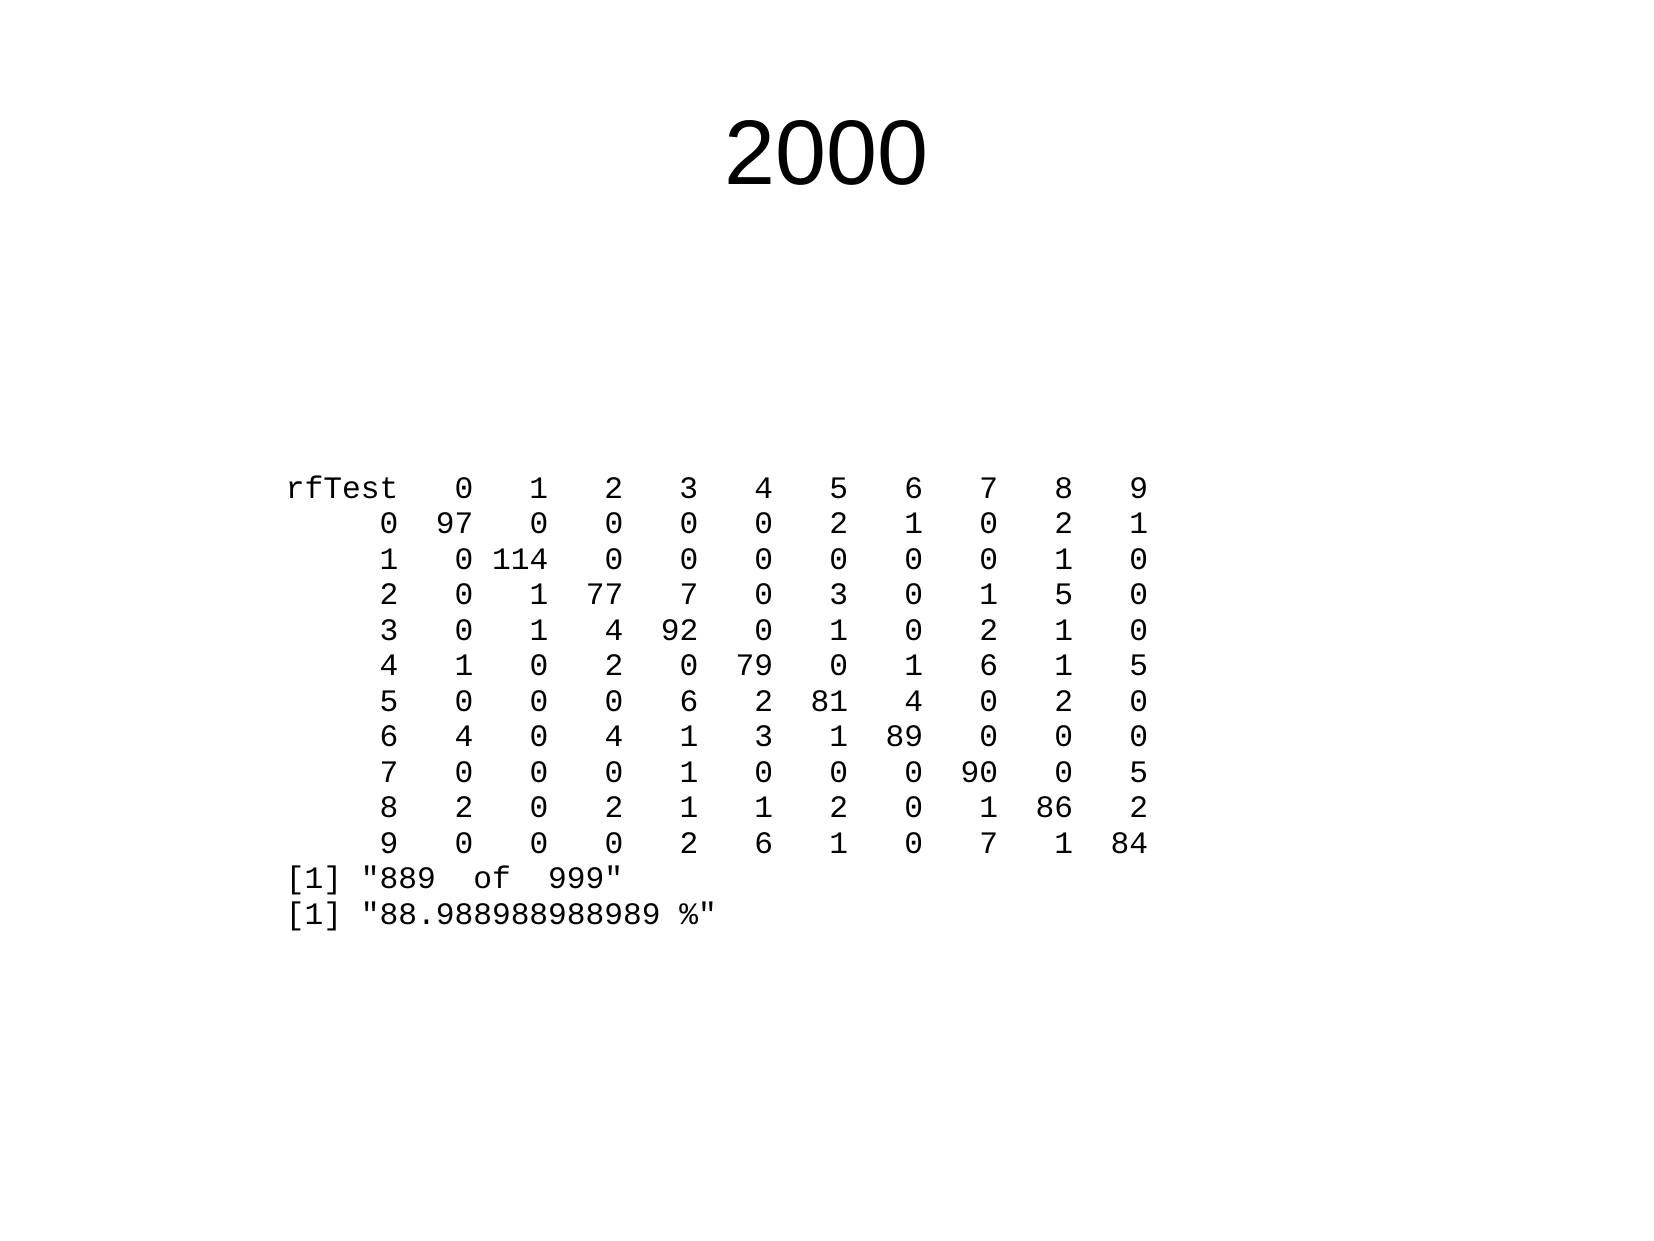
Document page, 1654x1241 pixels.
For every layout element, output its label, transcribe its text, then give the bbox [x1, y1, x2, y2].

text_box rfTest 0 1 2 3 4 5 6 7 8 9 0 97 0 0 0 0 2 1 0 2 1 1 0 114 0 0 0 0 0 0 1 0 2 0 1 77 7 0 3 0 1 5 0 3 0 1 4 92 0 1 0 2 1 0 4 1 0 2 0 79 0 1 6 1 5 5 0 0 0 6 2 81 4 0 2 0 6 4 0 4 1 3 1 89 0 0 0 7 0 0 0 1 0 0 0 90 0 5 8 2 0 2 1 1 2 0 1 86 2 9 0 0 0 2 6 1 0 7 1 84 [1] "889 of 999" [1] "88.988988988989 %" [271, 465, 1276, 946]
title 2000 [82, 49, 1571, 257]
